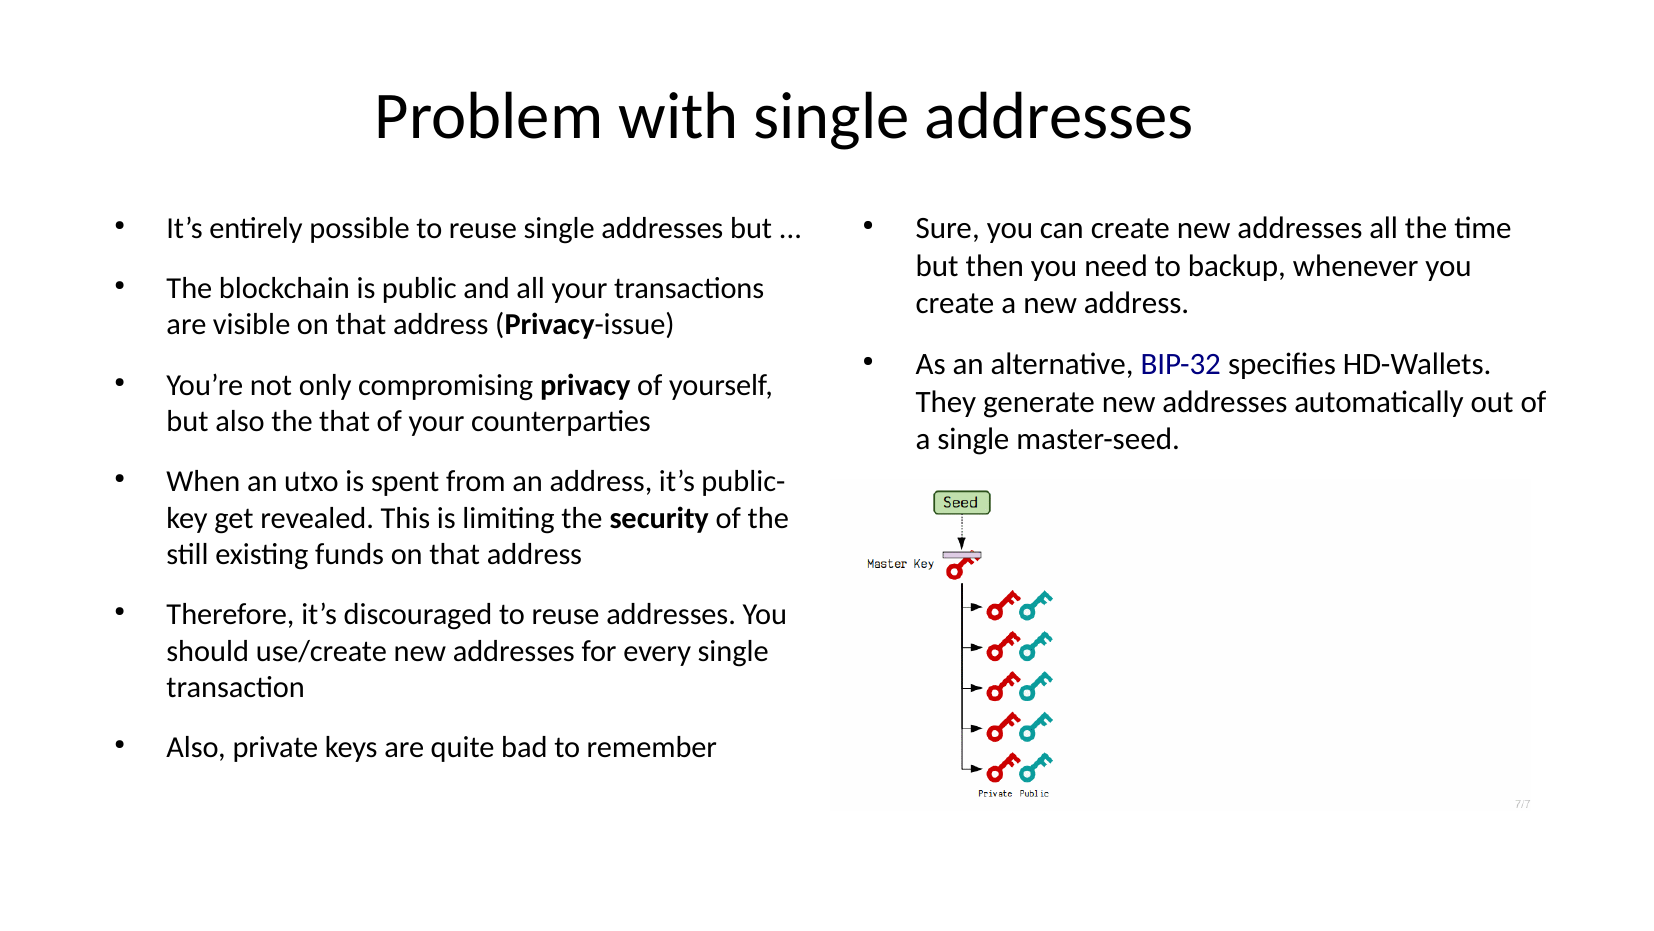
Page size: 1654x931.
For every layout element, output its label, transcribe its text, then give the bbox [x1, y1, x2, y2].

title Problem with single addresses [99, 27, 1555, 193]
picture [830, 479, 1531, 811]
list It’s entirely possible to reuse single addresses but ... The blockchain is public and all your transactions are visible on that address (Privacy-issue) You’re not only compromising privacy of yourself, but also the that of your counterparties When an utxo is spent from an address, it’s public-key get revealed. This is limiting the security of the still existing funds on that address Therefore, it’s discouraged to reuse addresses. You should use/create new addresses for every single transaction Also, private keys are quite bad to remember [96, 207, 810, 780]
list Sure, you can create new addresses all the time but then you need to backup, whenever you create a new address. As an alternative, BIP-32 specifies HD-Wallets. They generate new addresses automatically out of a single master-seed. [844, 207, 1558, 780]
